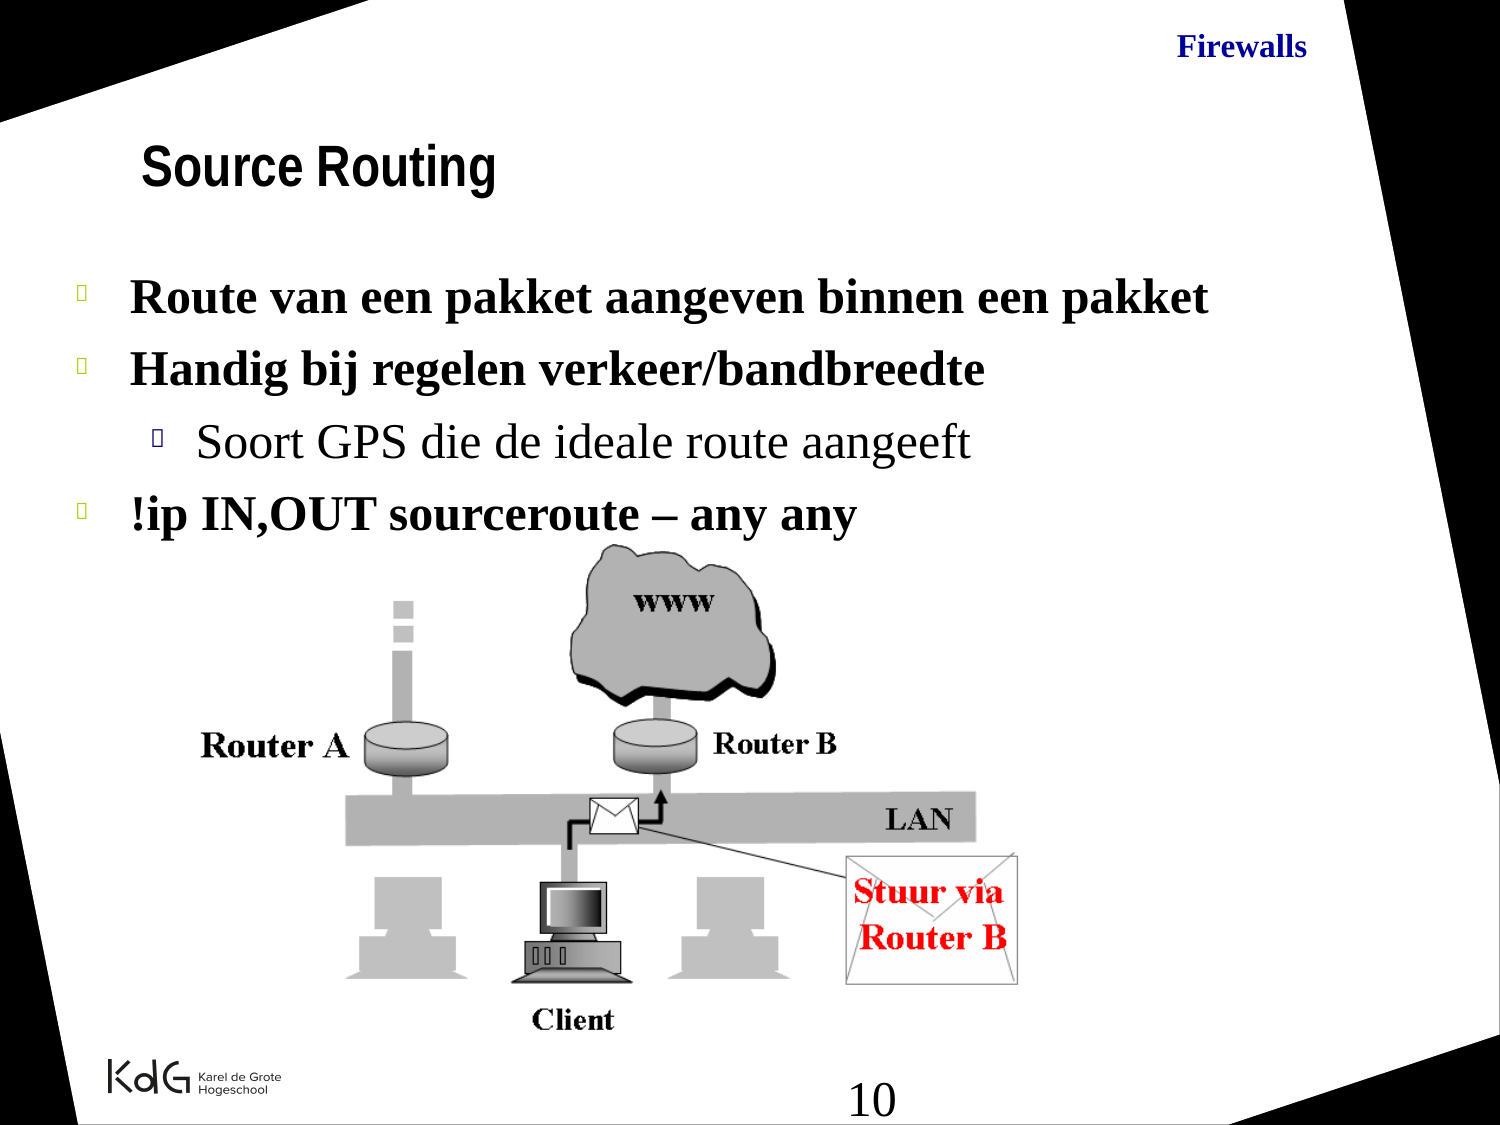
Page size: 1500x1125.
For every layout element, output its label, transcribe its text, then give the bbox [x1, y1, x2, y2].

text_box Source Routing [141, 72, 1447, 253]
picture [108, 1059, 281, 1096]
text_box Route van een pakket aangeven binnen een pakket Handig bij regelen verkeer/bandbreedte Soort GPS die de ideale route aangeeft !ip IN,OUT sourceroute – any any [75, 263, 1425, 1006]
picture [188, 543, 1024, 1043]
